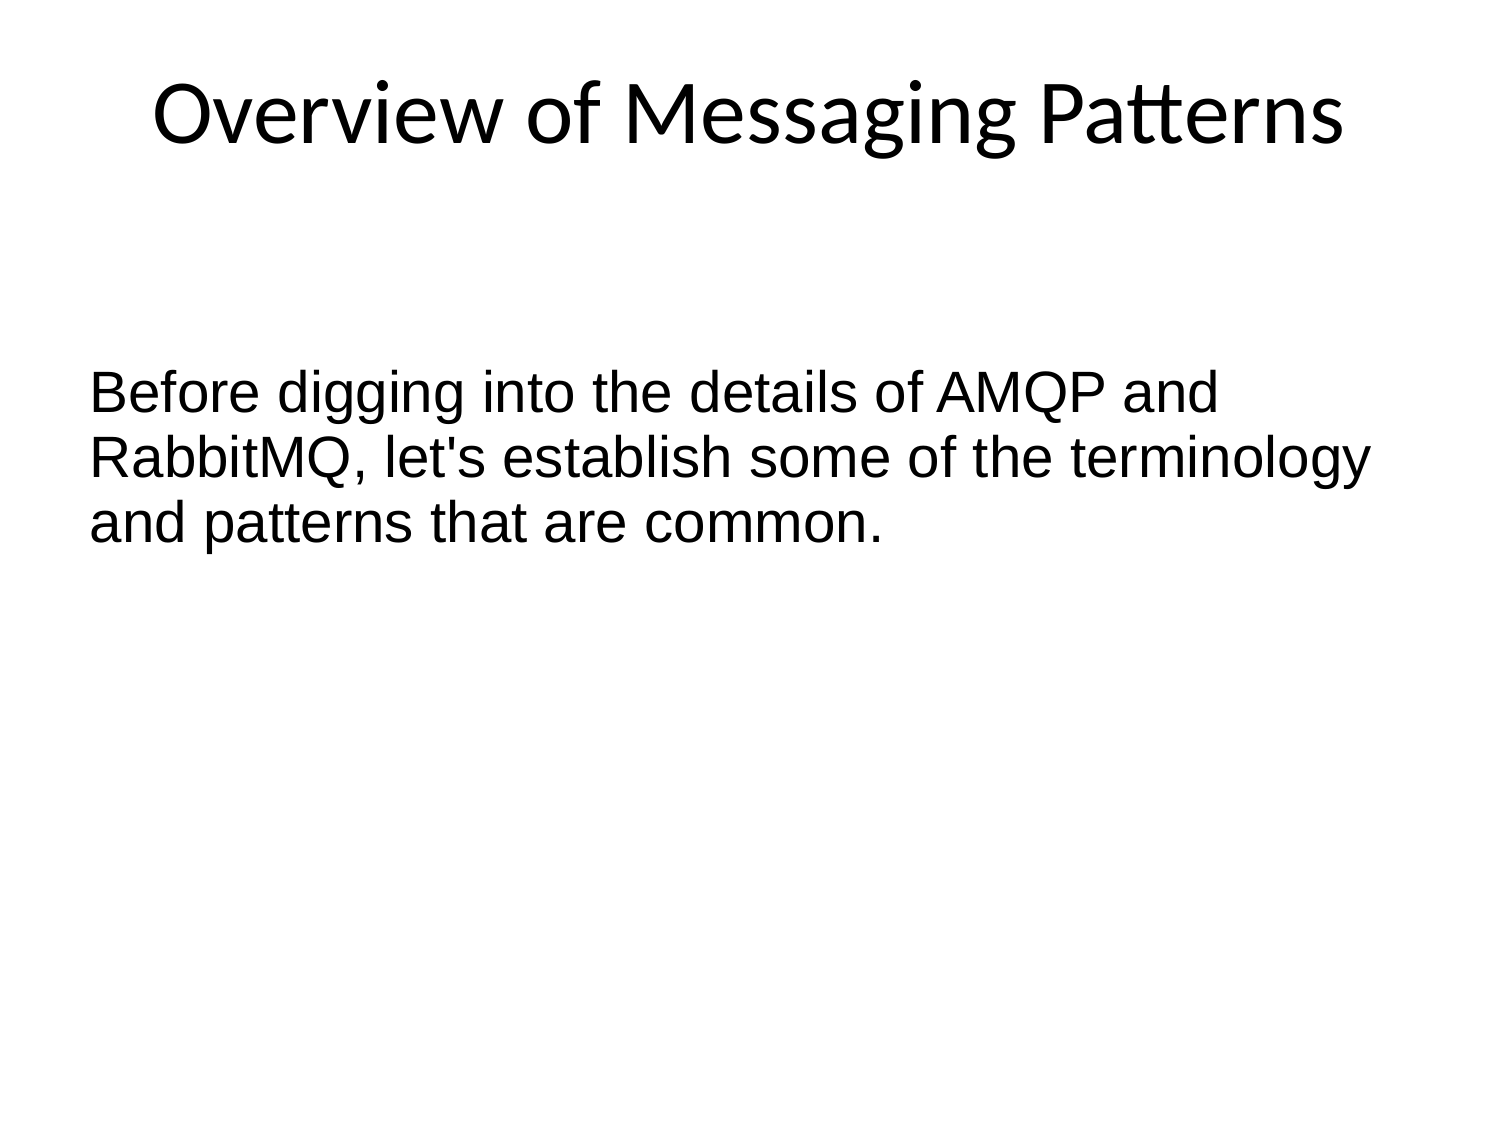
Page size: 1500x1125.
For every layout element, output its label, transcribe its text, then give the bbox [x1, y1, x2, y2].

text_box Overview of Messaging Patterns [75, 45, 1425, 233]
text_box Before digging into the details of AMQP and RabbitMQ, let's establish some of the terminology and patterns that are common. [75, 352, 1426, 563]
